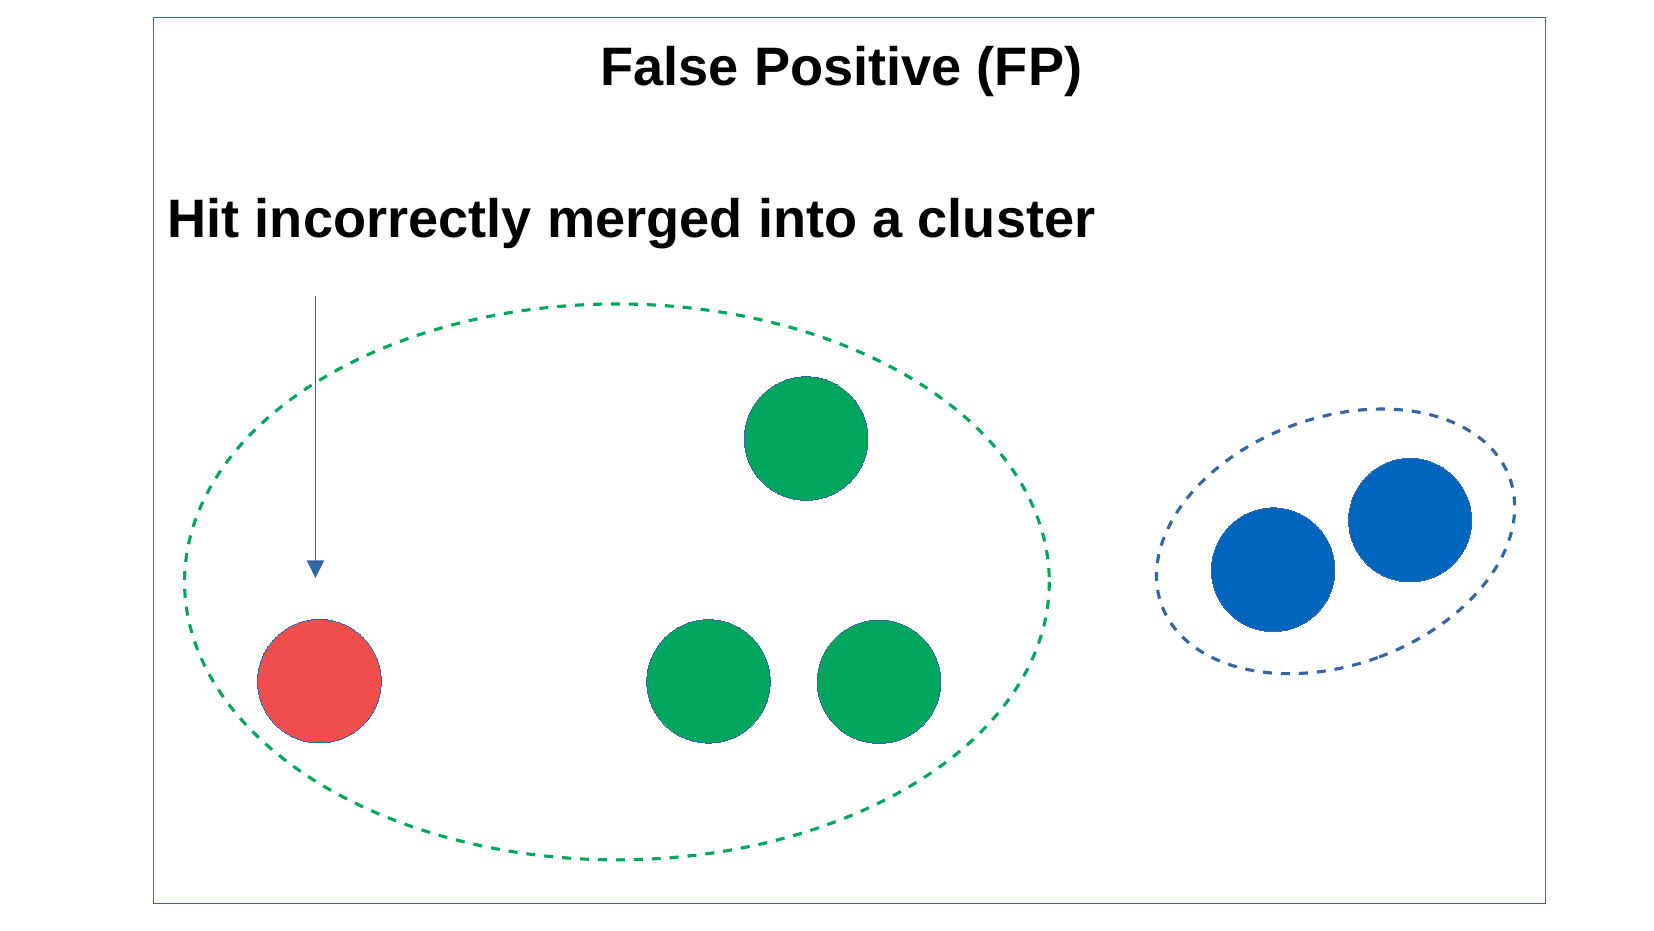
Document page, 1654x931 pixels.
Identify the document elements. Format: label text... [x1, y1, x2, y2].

text_box False Positive (FP) [383, 29, 1300, 105]
text_box Hit incorrectly merged into a cluster [153, 181, 1421, 266]
text_box [153, 17, 1546, 904]
